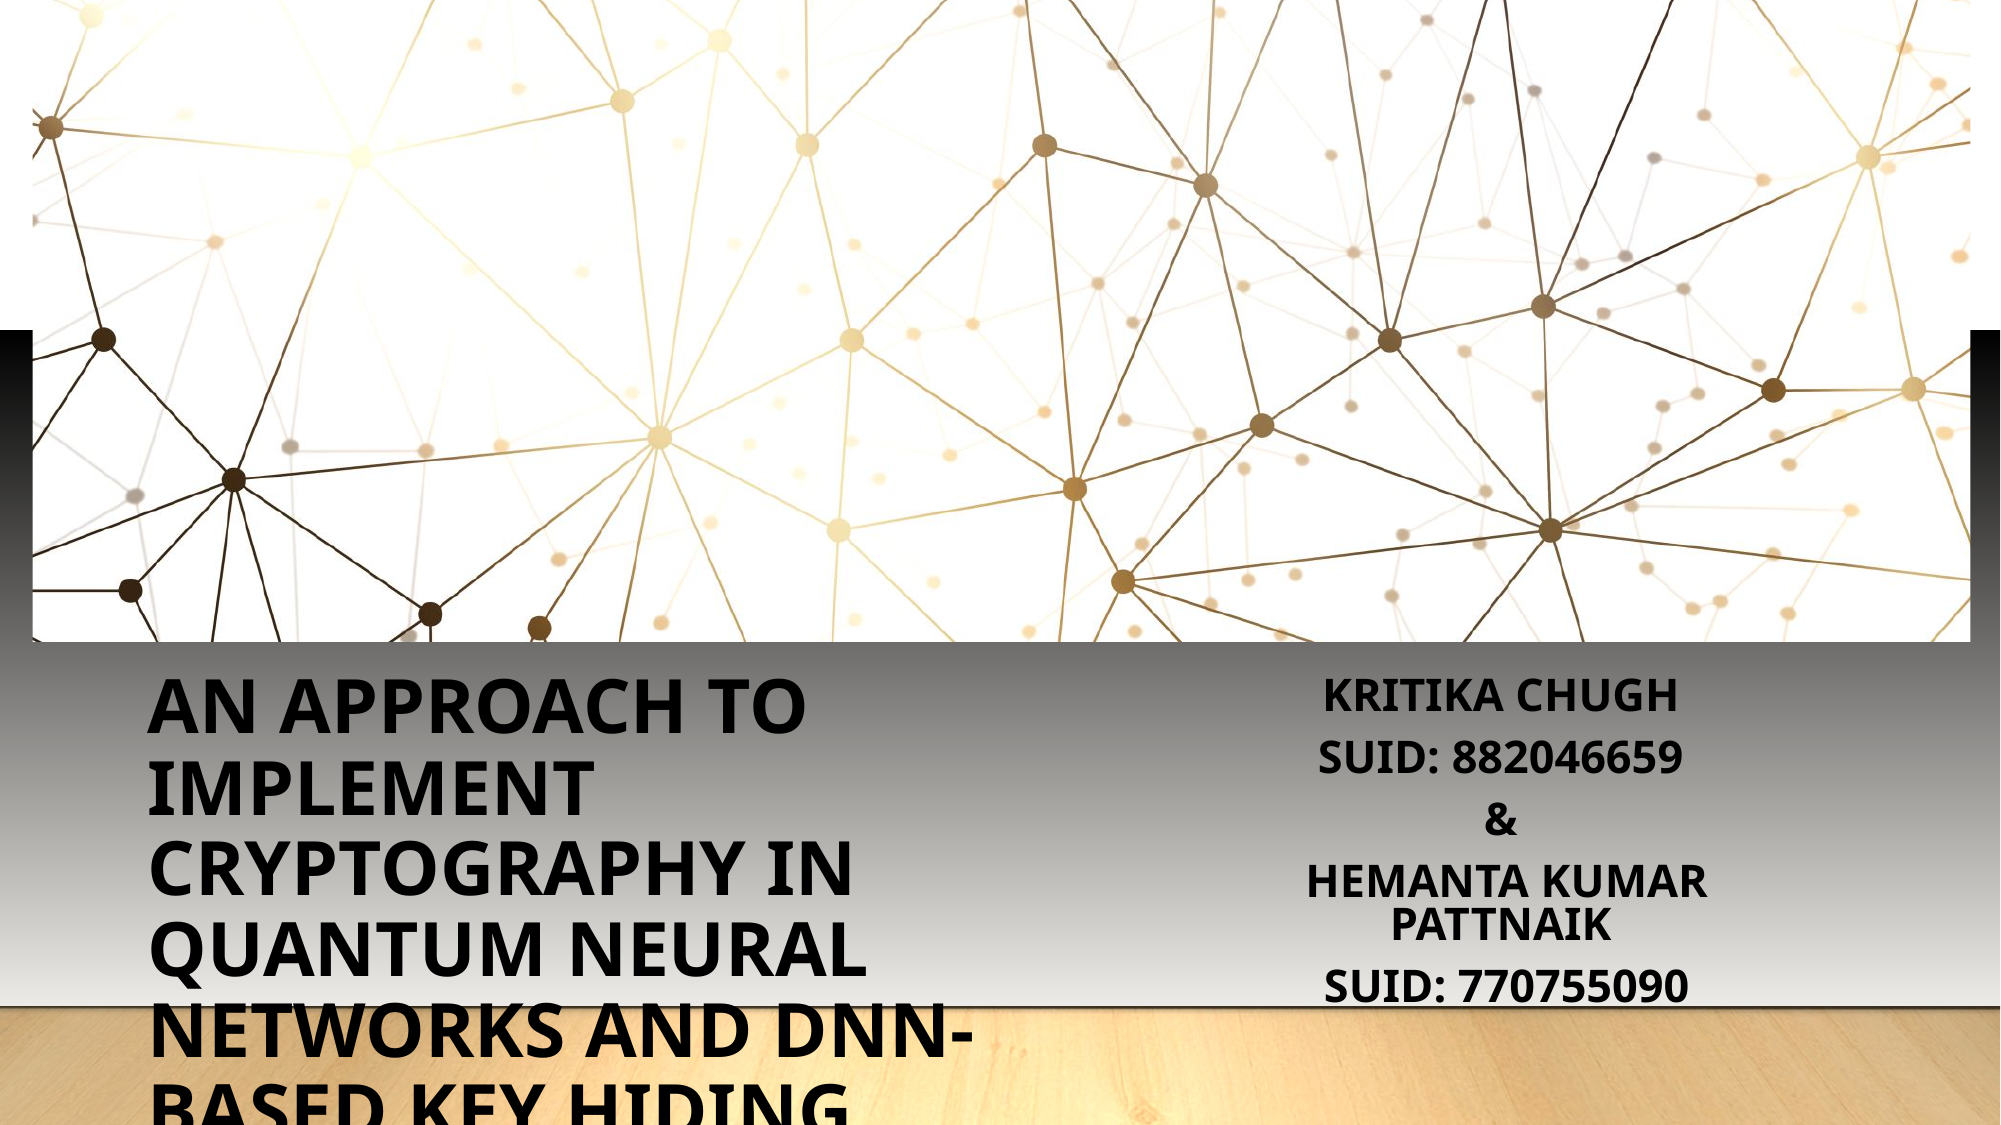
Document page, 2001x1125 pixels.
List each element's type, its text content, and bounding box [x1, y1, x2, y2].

subtitle Kritika Chugh SUID: 882046659 & Hemanta Kumar Pattnaik SUID: 770755090 [1178, 661, 1835, 1027]
picture [32, 0, 1971, 642]
title AN APPROACH TO IMPLEMENT CRYPTOGRAPHY IN QUANTUM NEURAL NETWORKS AND DNN-BASED KEY HIDING [132, 661, 1117, 1027]
